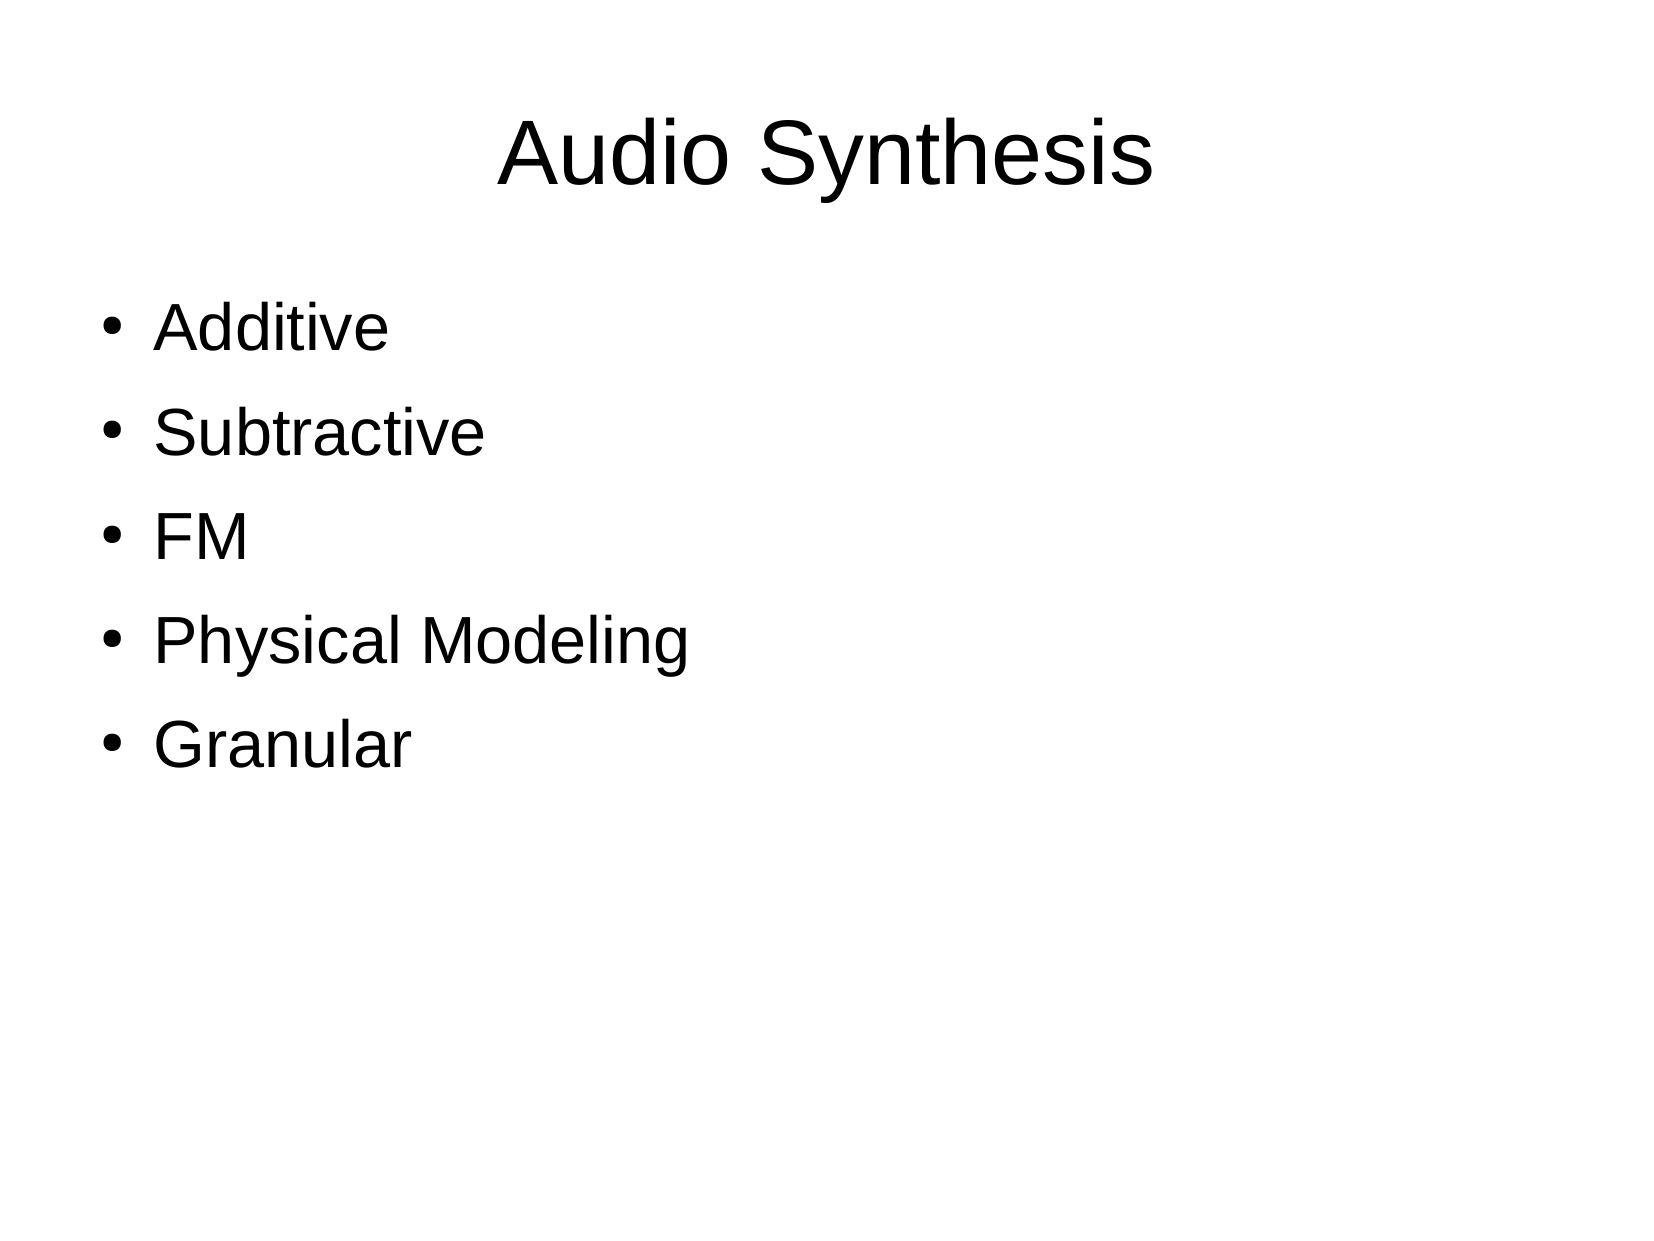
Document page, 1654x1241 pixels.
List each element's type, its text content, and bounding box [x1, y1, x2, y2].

list Additive Subtractive FM Physical Modeling Granular [82, 290, 1538, 1010]
title Audio Synthesis [82, 49, 1571, 257]
